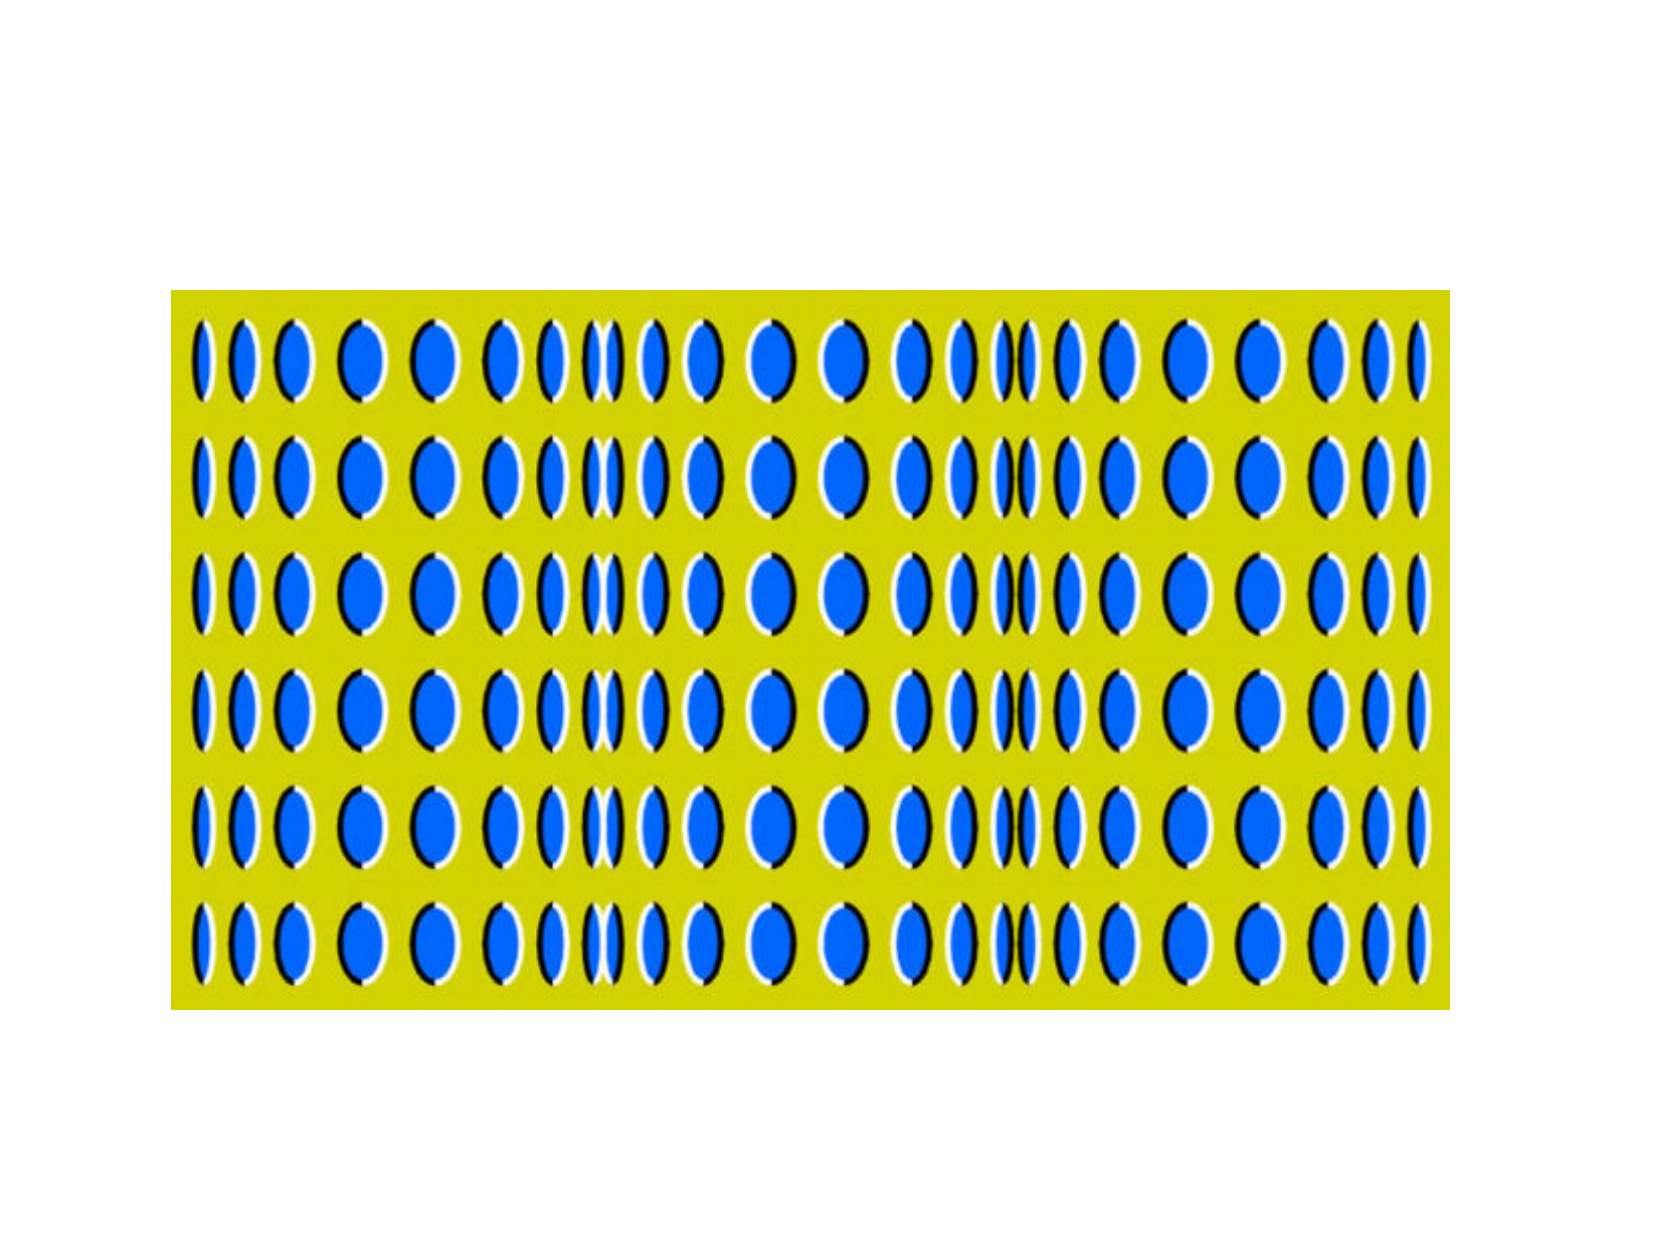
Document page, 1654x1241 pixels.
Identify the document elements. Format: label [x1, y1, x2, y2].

picture [171, 290, 1450, 1010]
